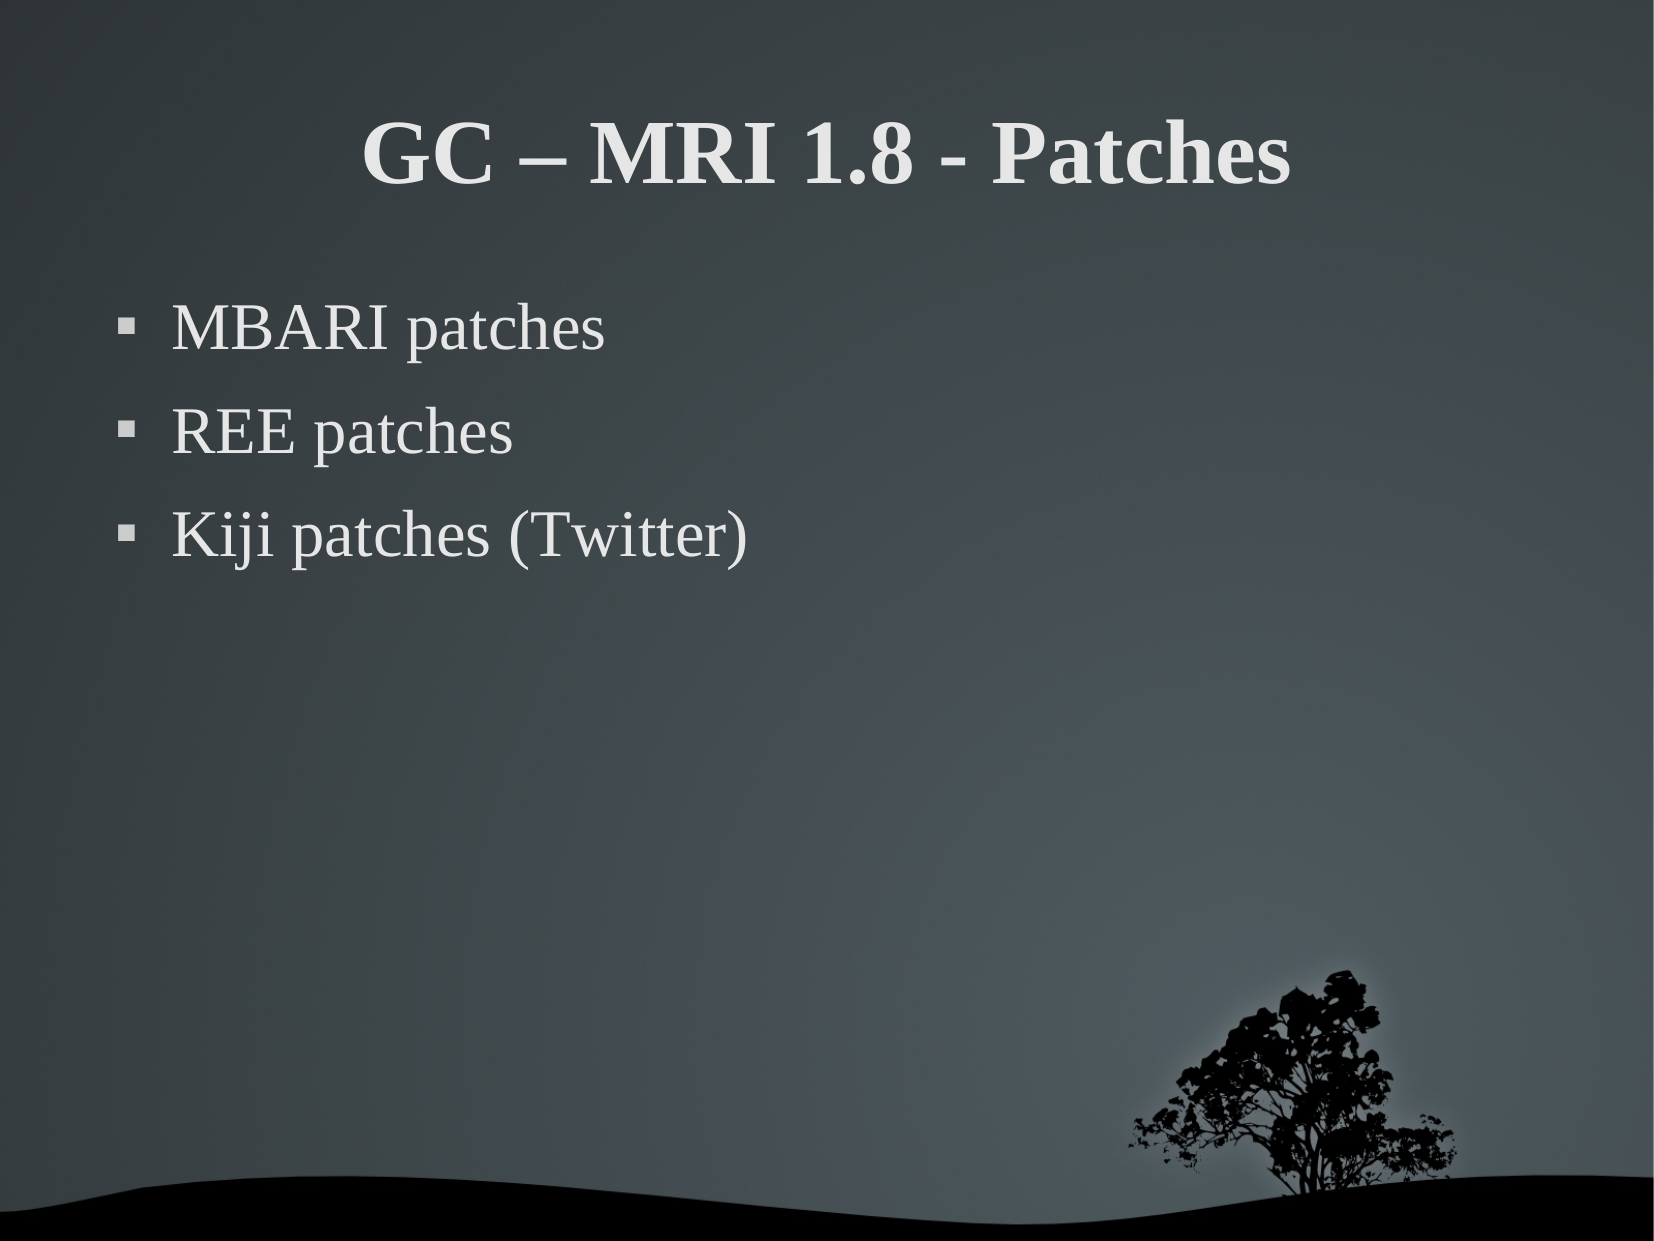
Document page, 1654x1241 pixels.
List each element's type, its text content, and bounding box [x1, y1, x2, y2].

title GC – MRI 1.8 - Patches [82, 56, 1571, 250]
picture [0, 0, 1654, 1241]
list MBARI patches REE patches Kiji patches (Twitter) [82, 290, 1571, 1094]
